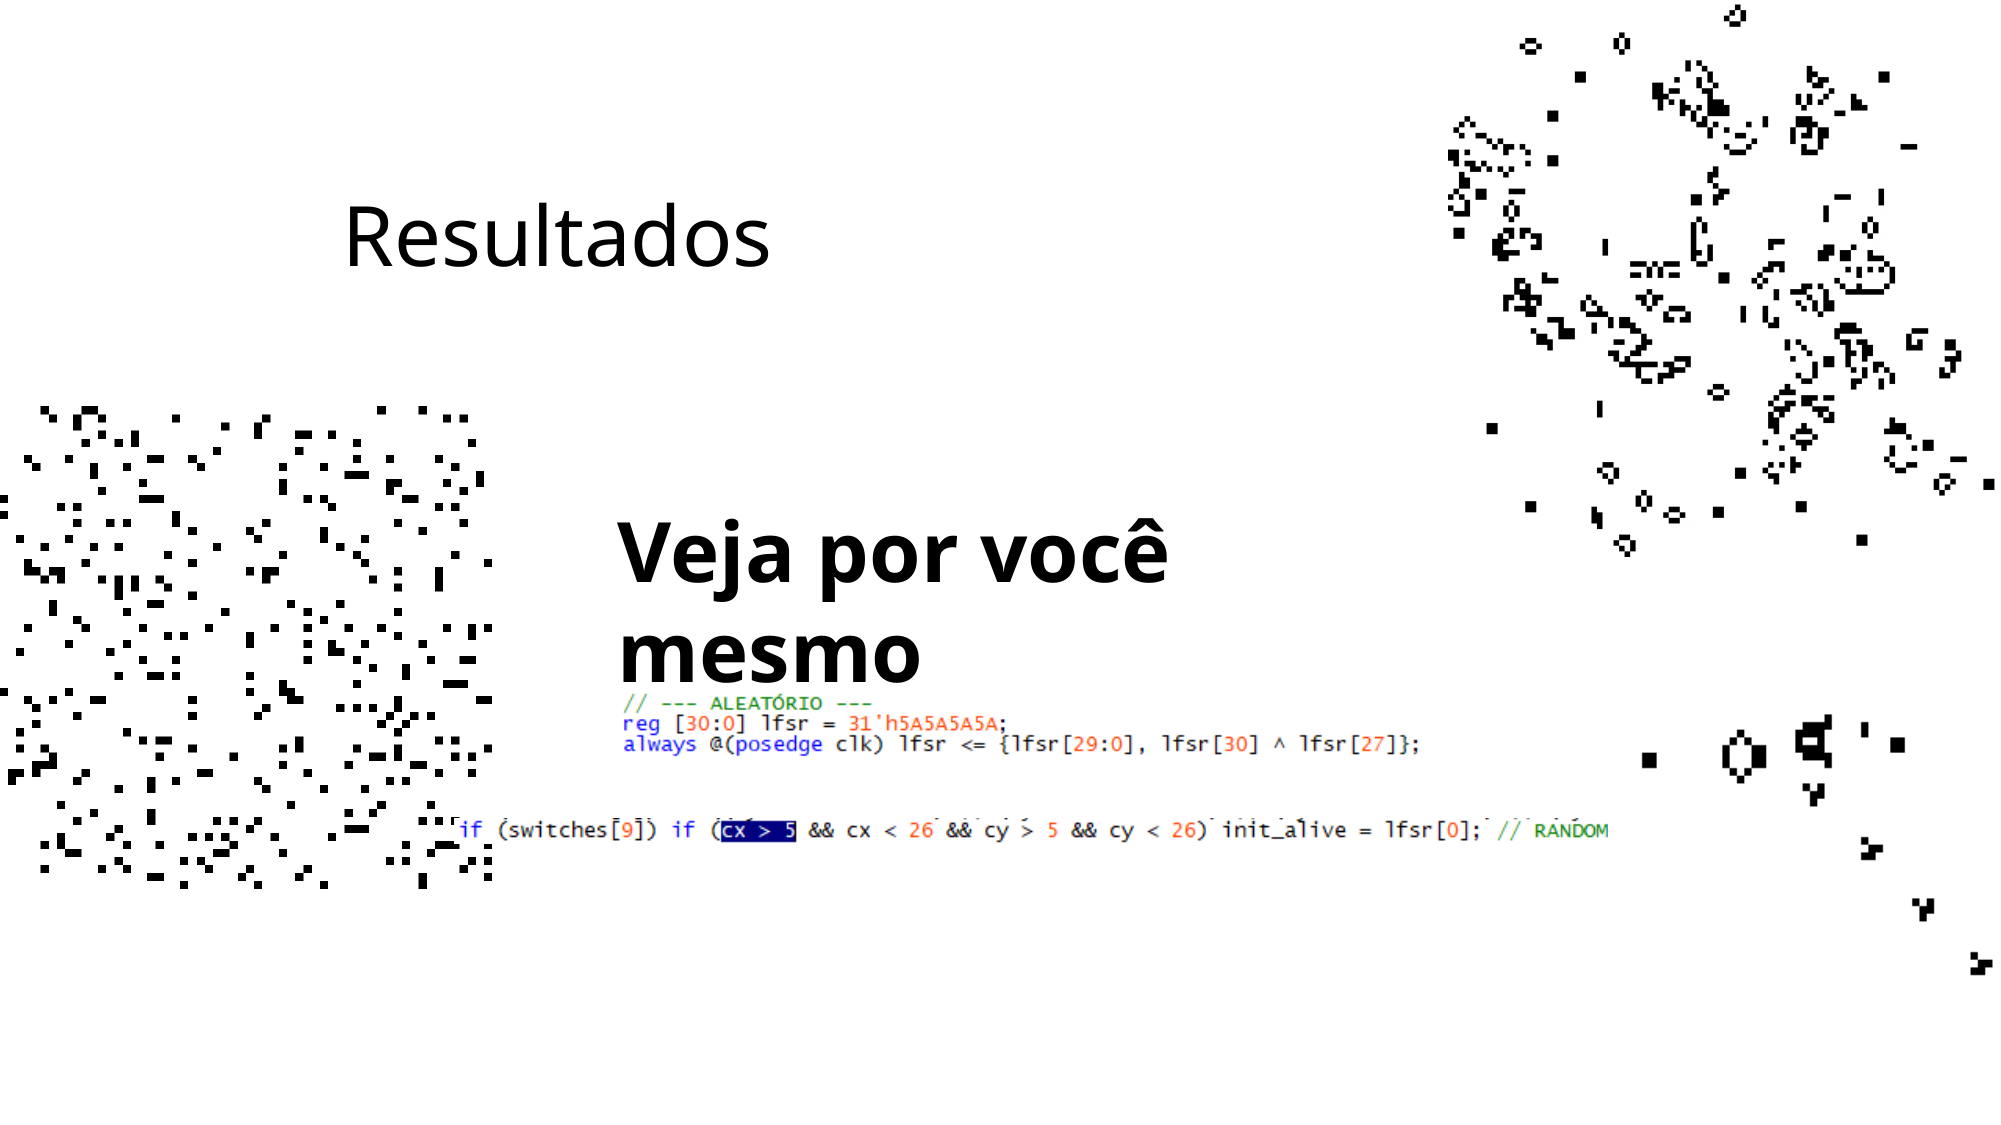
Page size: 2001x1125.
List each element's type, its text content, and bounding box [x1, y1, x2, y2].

picture [1635, 707, 2000, 983]
text_box Veja por você mesmo [602, 491, 1456, 710]
picture [1448, 0, 2000, 557]
picture [623, 710, 1433, 764]
text_box Resultados [84, 108, 1032, 370]
picture [0, 406, 1608, 889]
